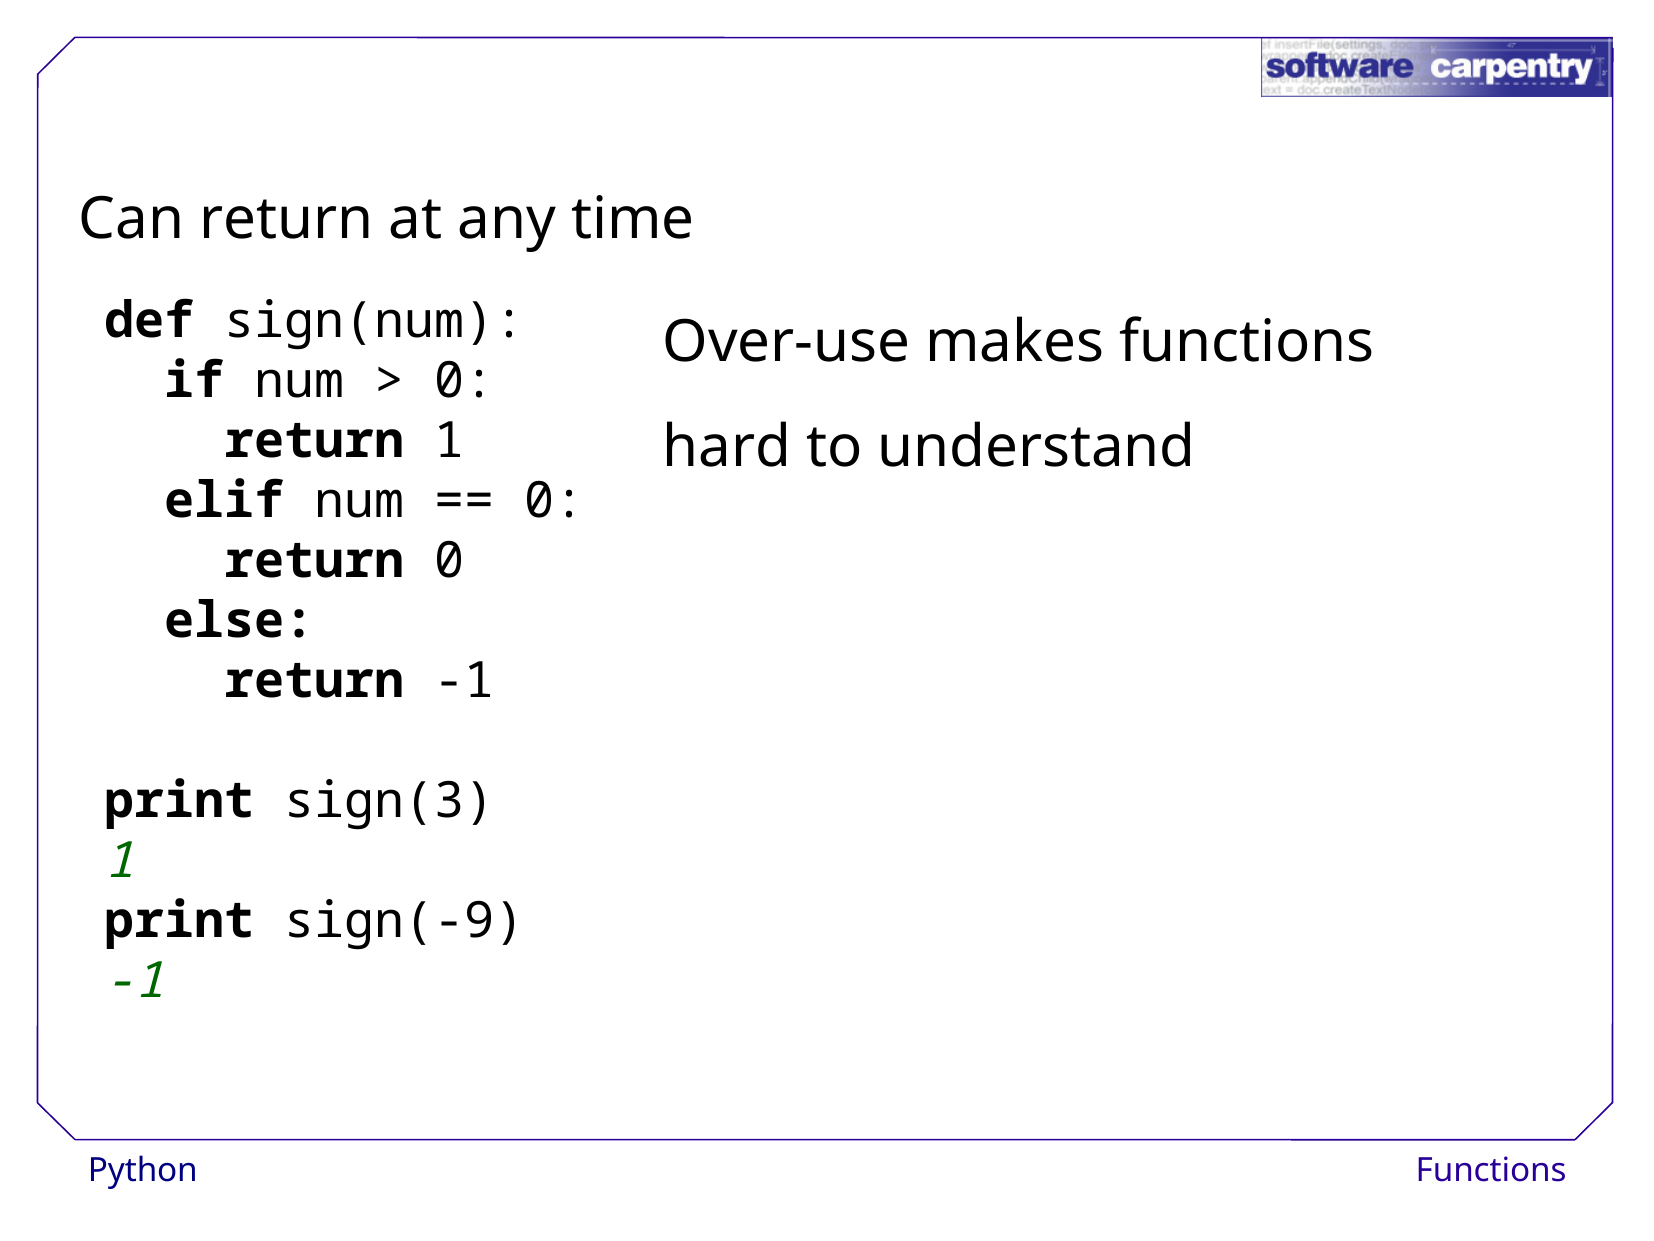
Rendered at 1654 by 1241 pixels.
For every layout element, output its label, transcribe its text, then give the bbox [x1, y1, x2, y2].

picture [1261, 39, 1613, 97]
text_box Over-use makes functions hard to understand [648, 260, 1540, 487]
text_box def sign(num): if num > 0: return 1 elif num == 0: return 0 else: return -1 print sign(3) 1 print sign(-9) -1 [89, 279, 667, 1093]
text_box Can return at any time [64, 138, 860, 259]
